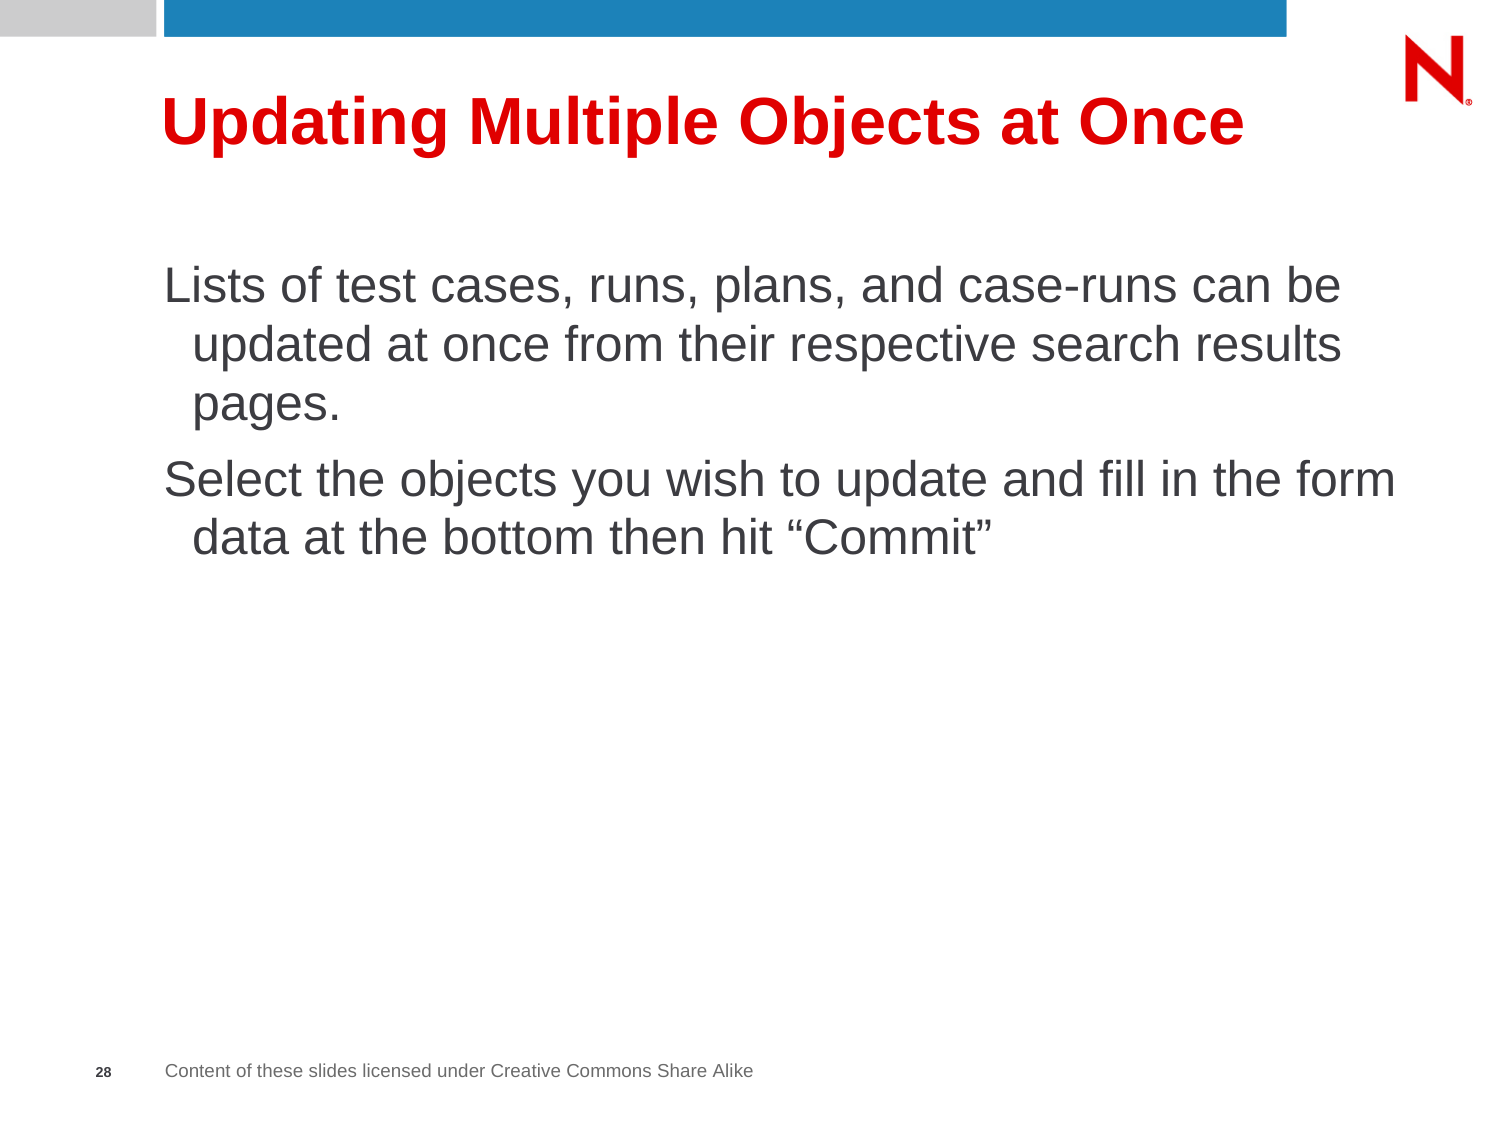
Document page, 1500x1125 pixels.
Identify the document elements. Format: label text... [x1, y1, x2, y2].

picture [1403, 32, 1473, 107]
title Updating Multiple Objects at Once [161, 41, 1383, 205]
list Lists of test cases, runs, plans, and case-runs can be updated at once from their respective search results pages. Select the objects you wish to update and fill in the form data at the bottom then hit “Commit” [163, 254, 1404, 986]
